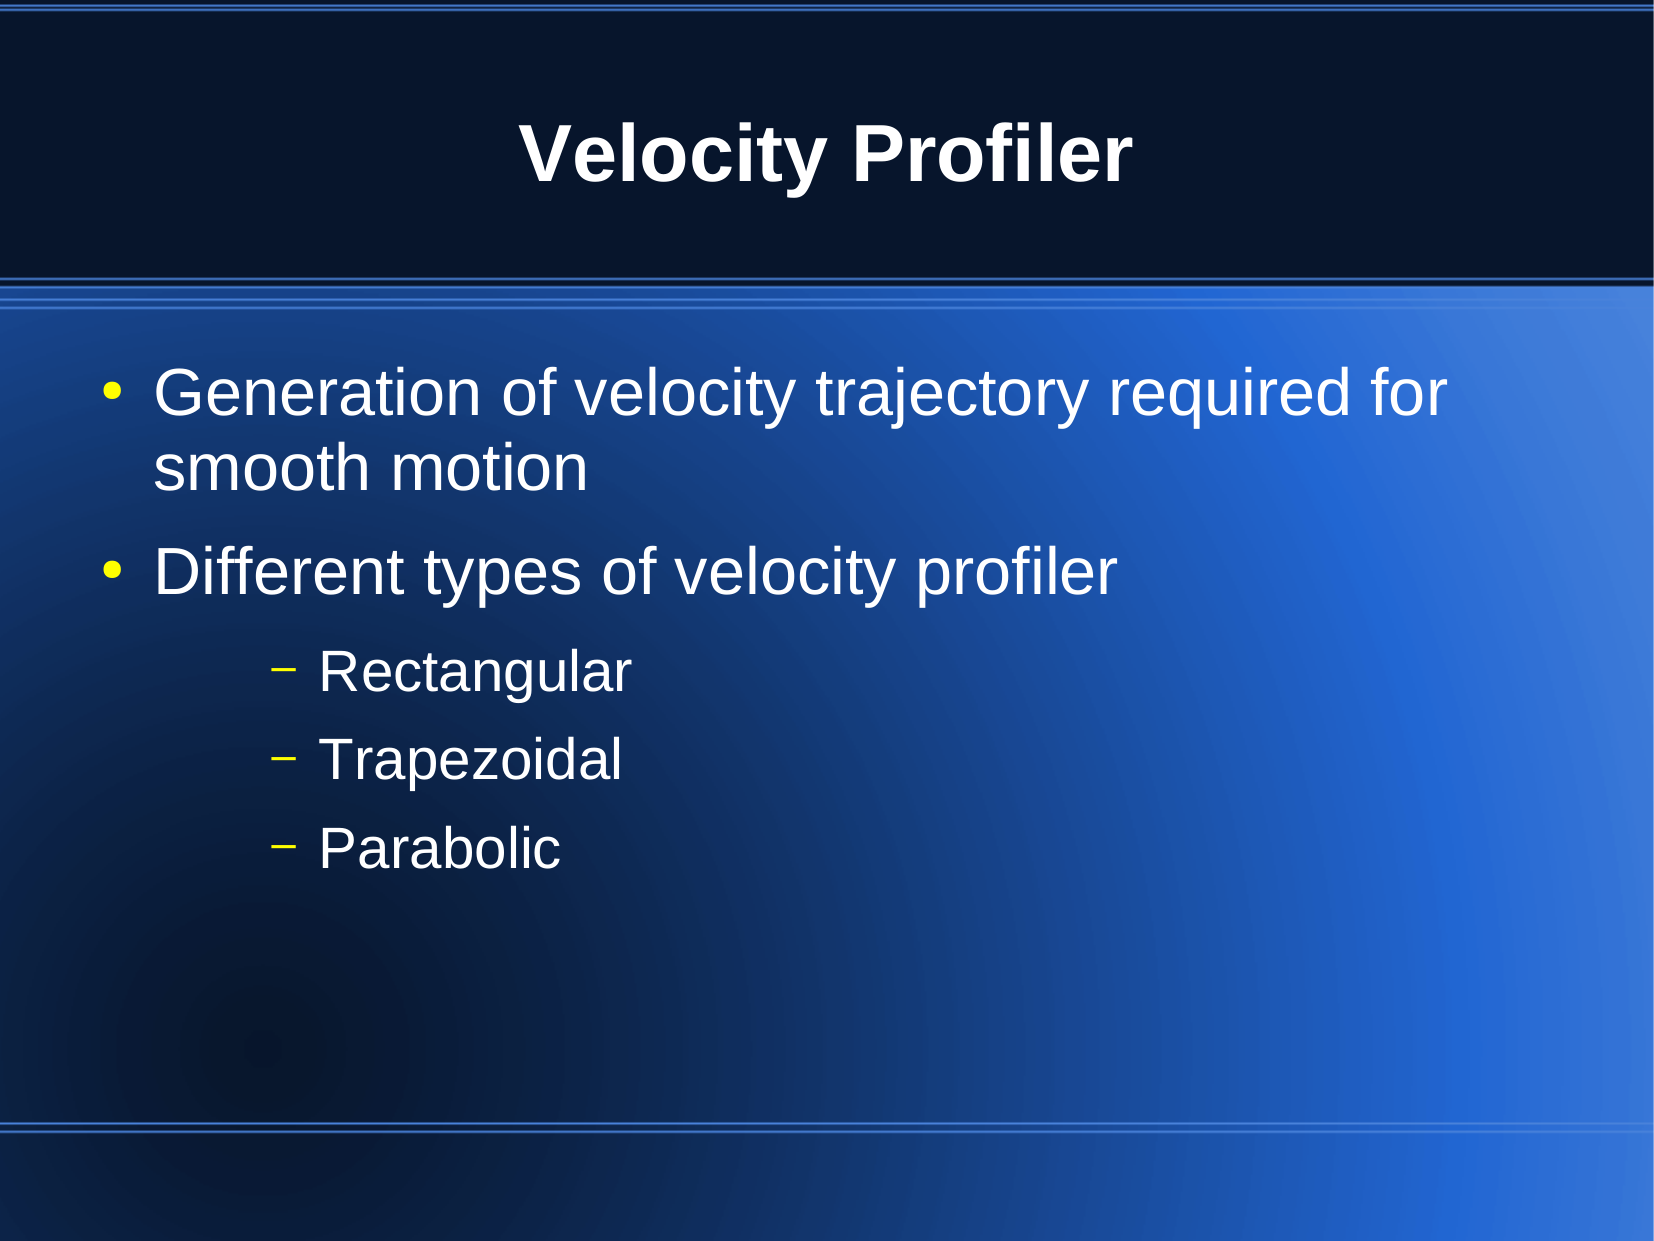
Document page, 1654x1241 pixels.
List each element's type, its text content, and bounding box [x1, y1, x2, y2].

picture [0, 0, 1654, 1241]
list Generation of velocity trajectory required for smooth motion Different types of velocity profiler Rectangular Trapezoidal Parabolic [82, 355, 1571, 1075]
title Velocity Profiler [82, 49, 1571, 257]
